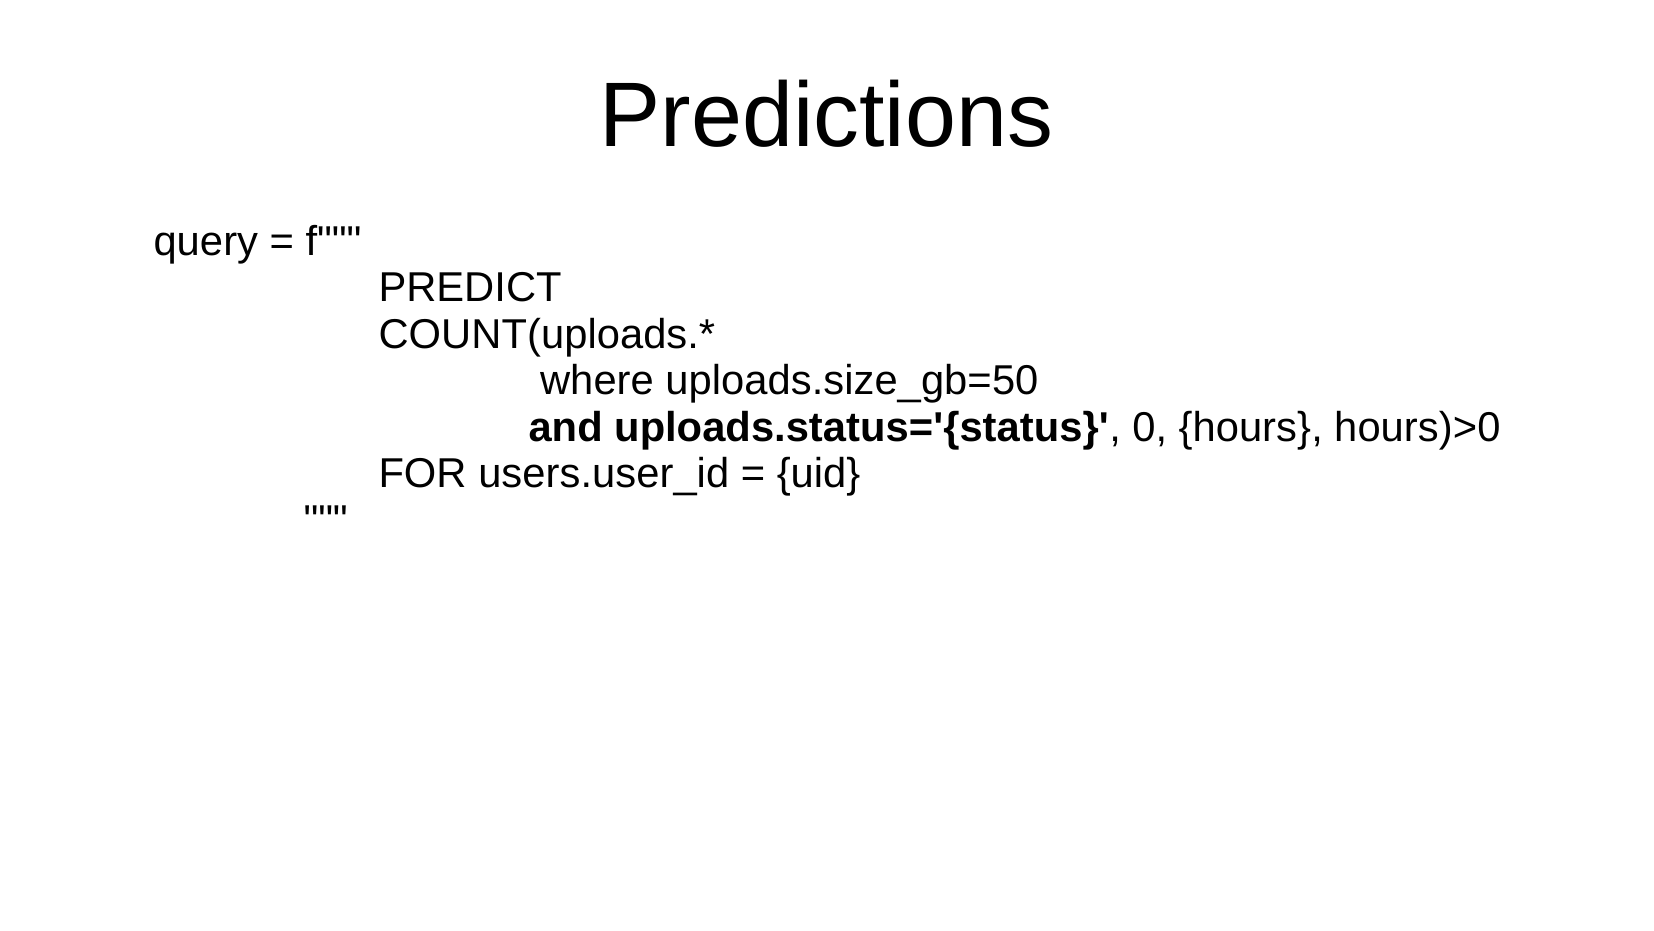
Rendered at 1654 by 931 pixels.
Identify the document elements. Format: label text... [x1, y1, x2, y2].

list query = f""" PREDICT COUNT(uploads.* where uploads.size_gb=50 and uploads.status='{status}', 0, {hours}, hours)>0 FOR users.user_id = {uid} """ [82, 217, 1571, 758]
title Predictions [82, 37, 1571, 193]
